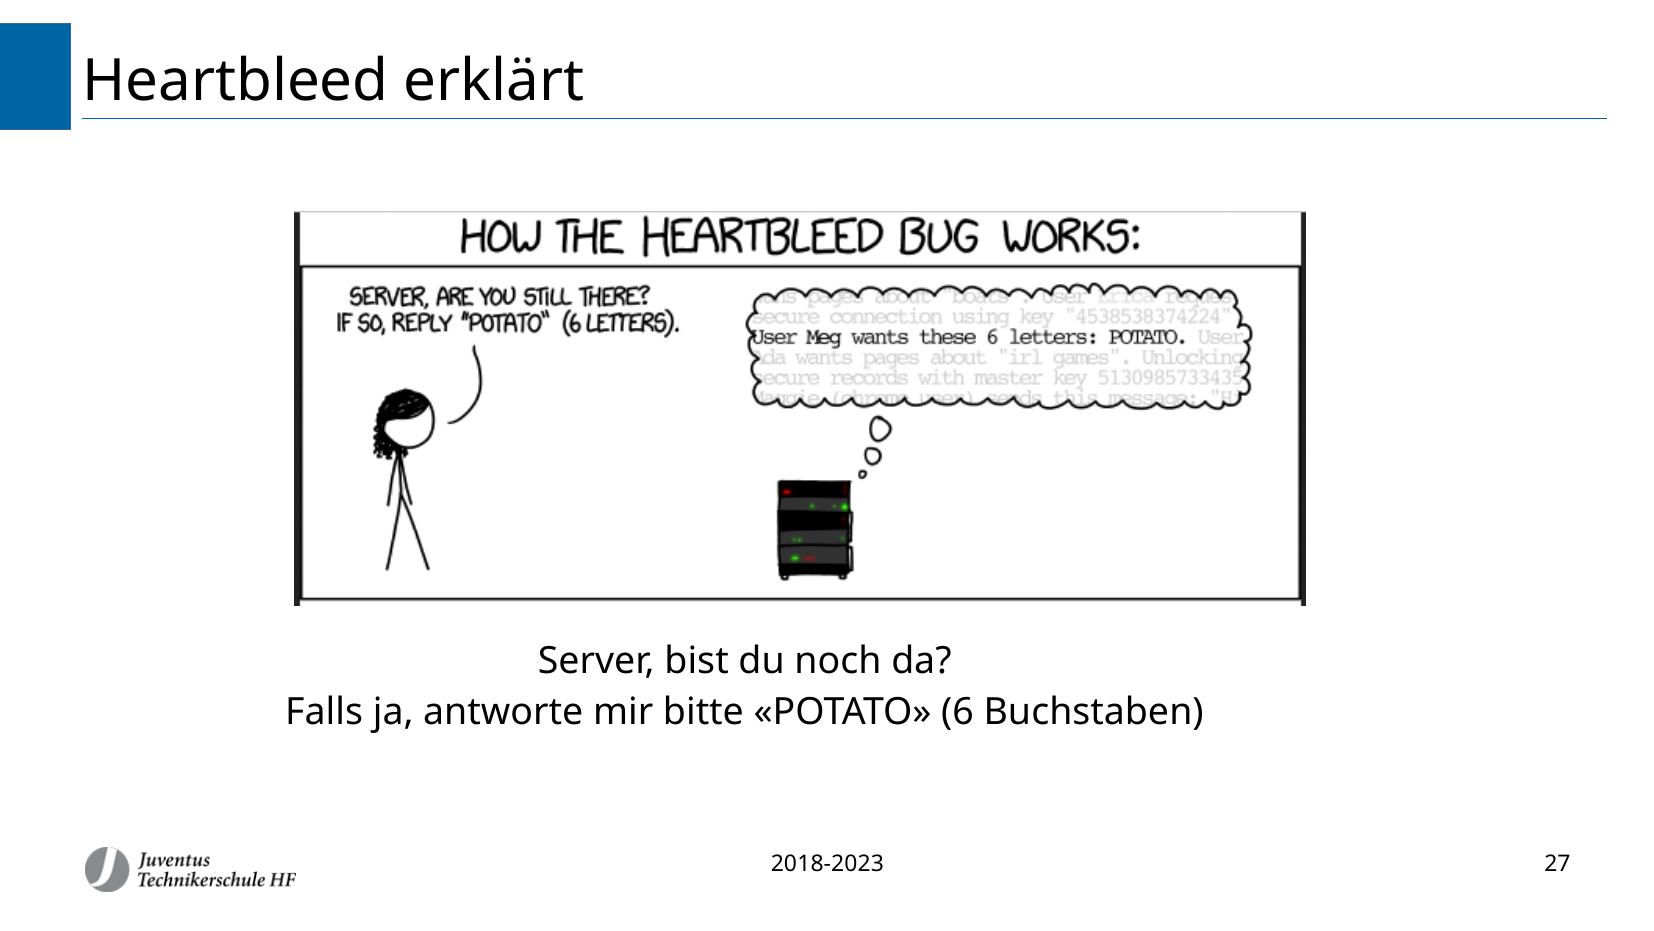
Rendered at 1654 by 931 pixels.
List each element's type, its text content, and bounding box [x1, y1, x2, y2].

picture [294, 211, 1306, 606]
text_box Server, bist du noch da? Falls ja, antworte mir bitte «POTATO» (6 Buchstaben) [260, 626, 1312, 731]
picture [85, 847, 296, 892]
title Heartbleed erklärt [82, 37, 1571, 119]
